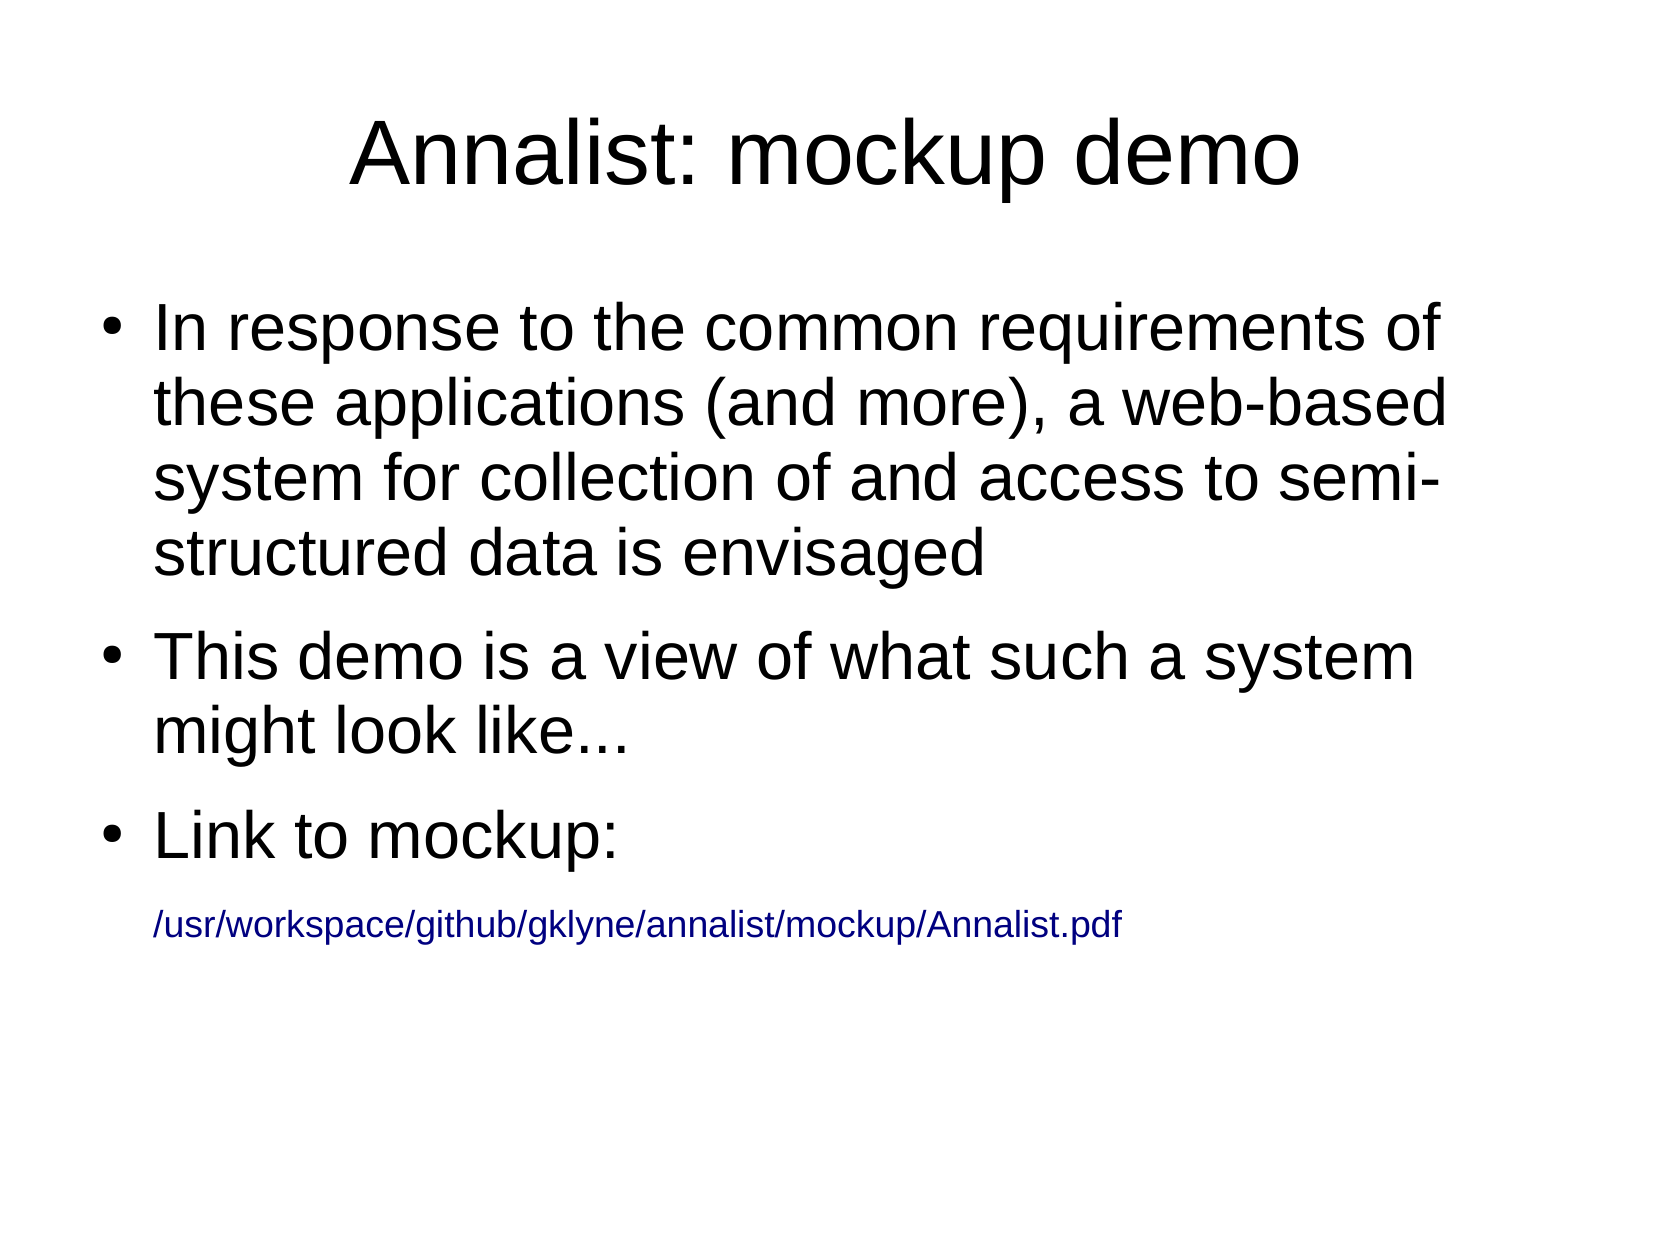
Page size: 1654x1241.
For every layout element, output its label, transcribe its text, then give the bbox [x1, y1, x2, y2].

title Annalist: mockup demo [82, 49, 1571, 257]
list In response to the common requirements of these applications (and more), a web-based system for collection of and access to semi-structured data is envisaged This demo is a view of what such a system might look like... Link to mockup: [82, 290, 1538, 1010]
text_box /usr/workspace/github/gklyne/annalist/mockup/Annalist.pdf [138, 895, 1341, 966]
